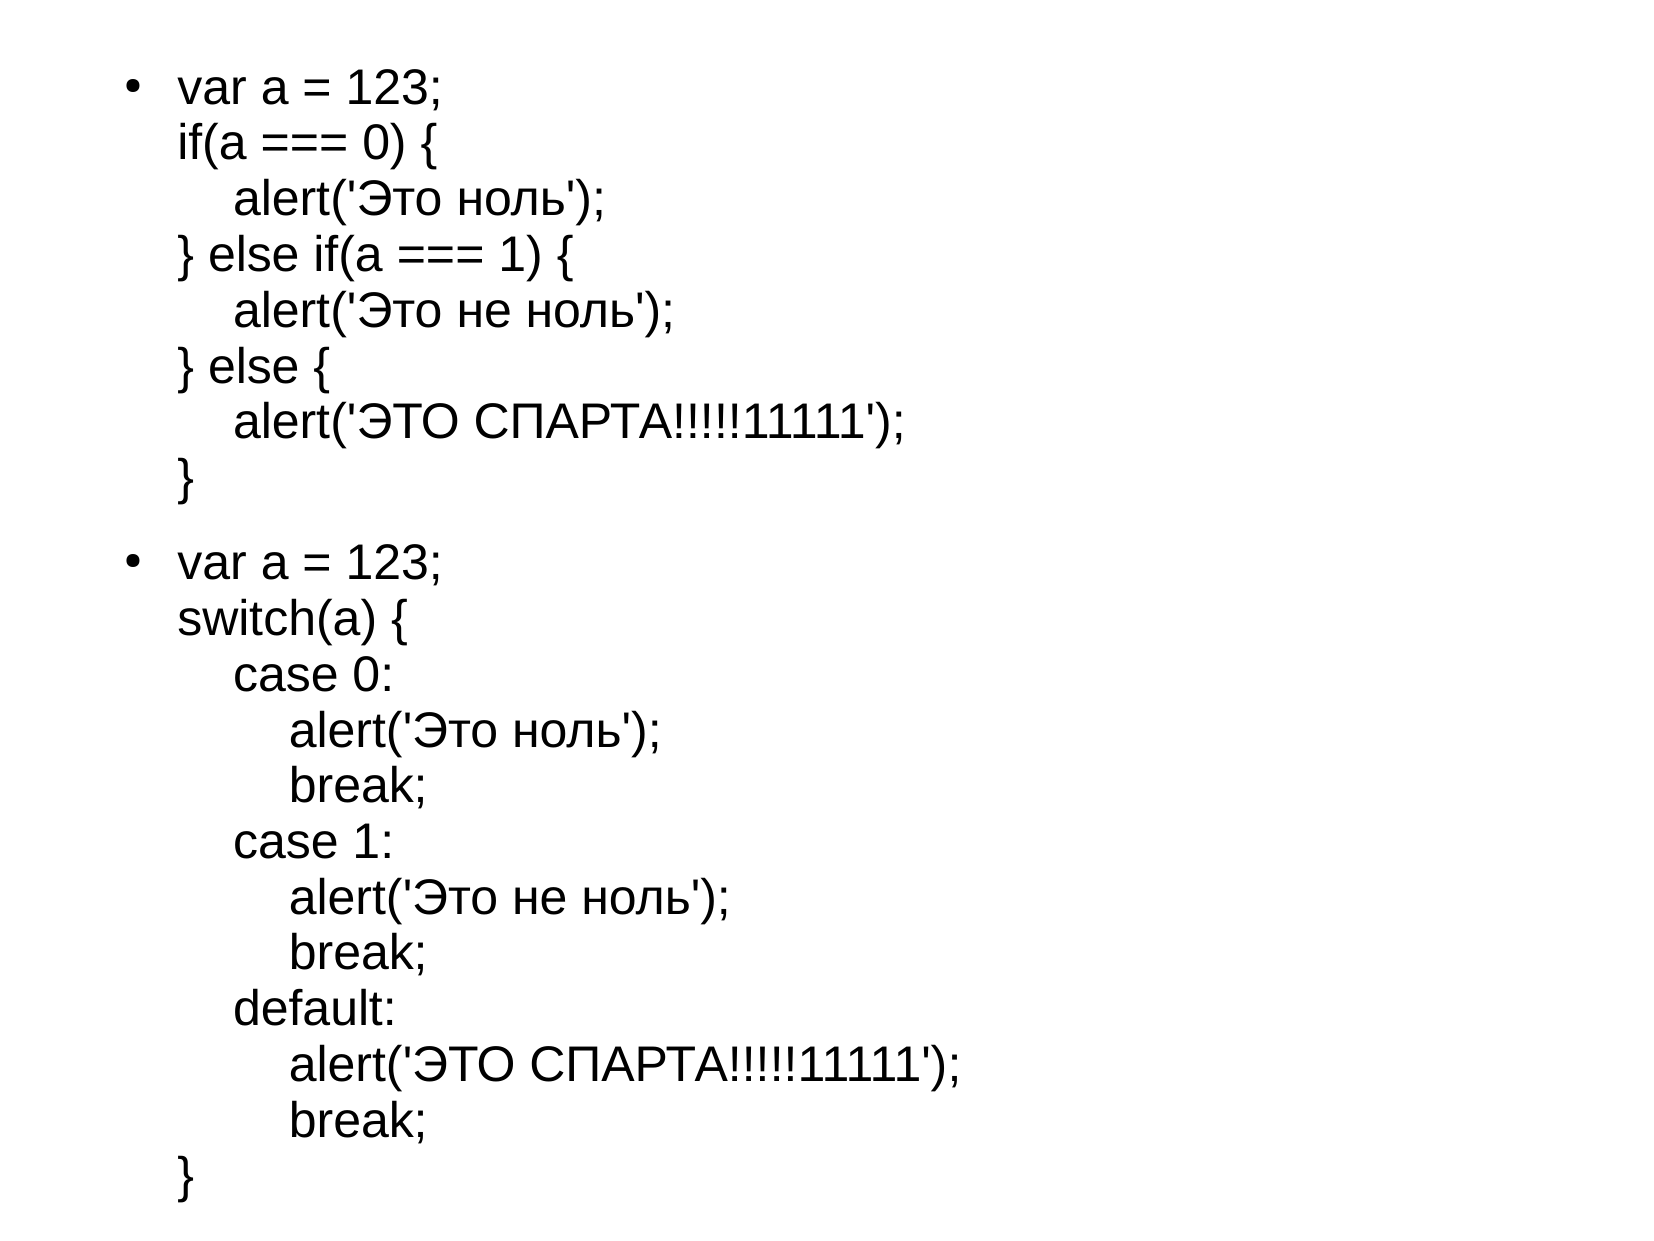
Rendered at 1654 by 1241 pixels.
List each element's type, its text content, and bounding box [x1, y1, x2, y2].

list var a = 123; if(a === 0) { alert('Это ноль'); } else if(a === 1) { alert('Это не ноль'); } else { alert('ЭТО СПАРТА!!!!!11111'); } var a = 123; switch(a) { case 0: alert('Это ноль'); break; case 1: alert('Это не ноль'); break; default: alert('ЭТО СПАРТА!!!!!11111'); break; } [106, 59, 1595, 1204]
